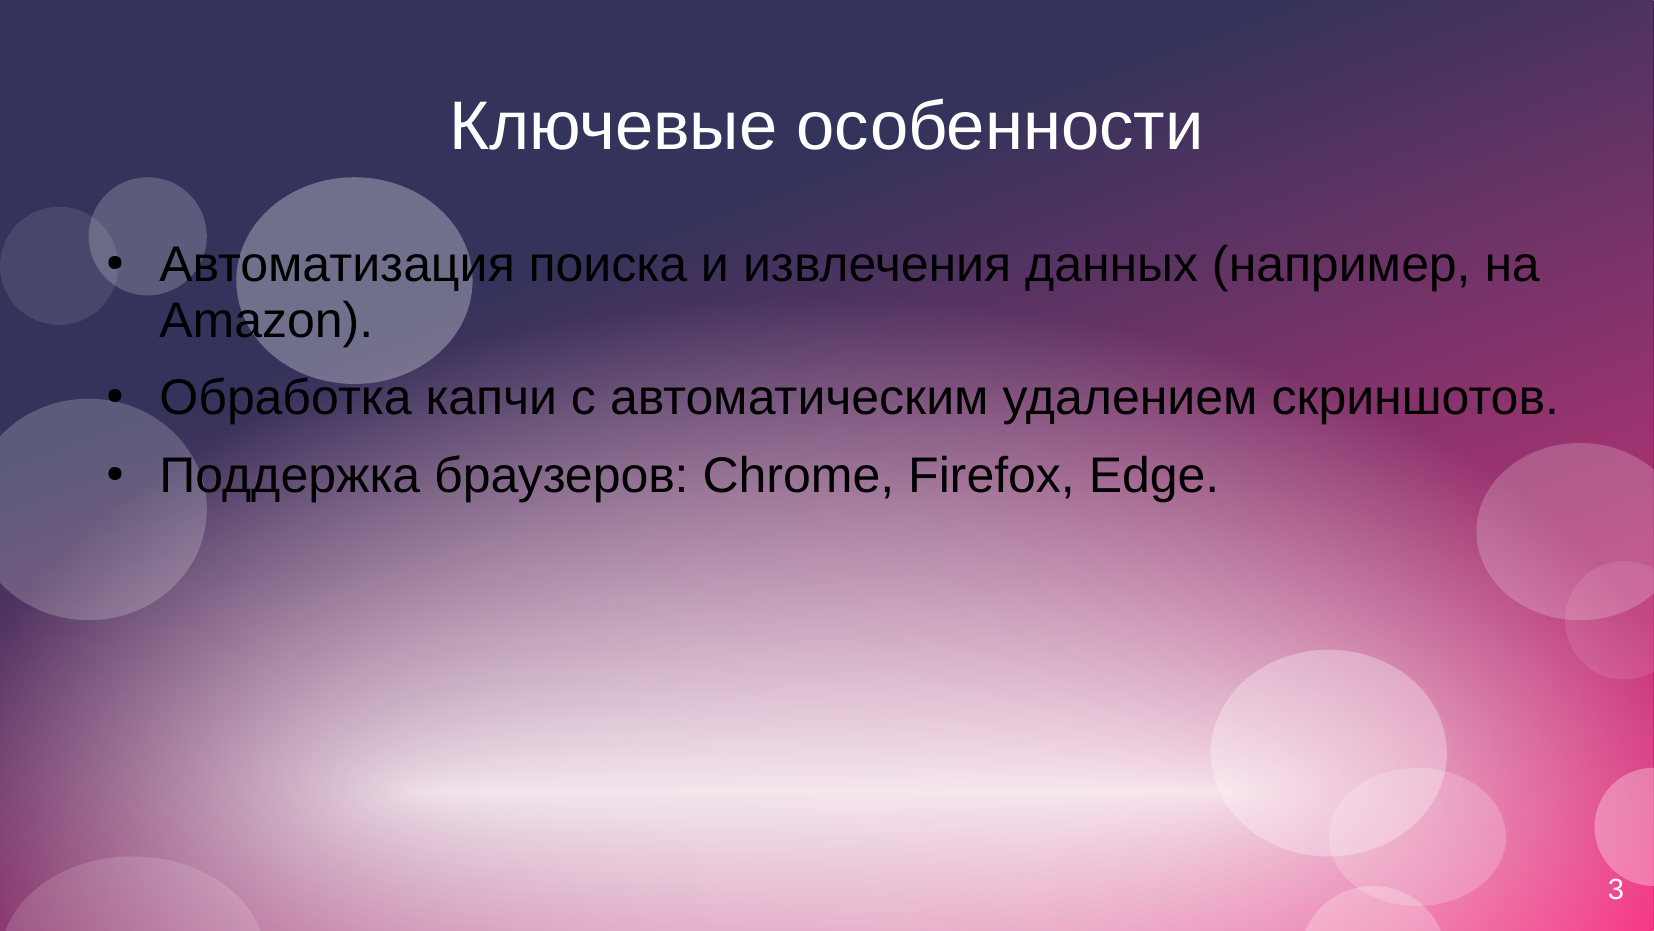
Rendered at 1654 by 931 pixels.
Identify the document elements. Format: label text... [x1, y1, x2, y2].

title Ключевые особенности [88, 44, 1565, 207]
list Автоматизация поиска и извлечения данных (например, на Amazon). Обработка капчи с автоматическим удалением скриншотов. Поддержка браузеров: Chrome, Firefox, Edge. [88, 236, 1565, 827]
